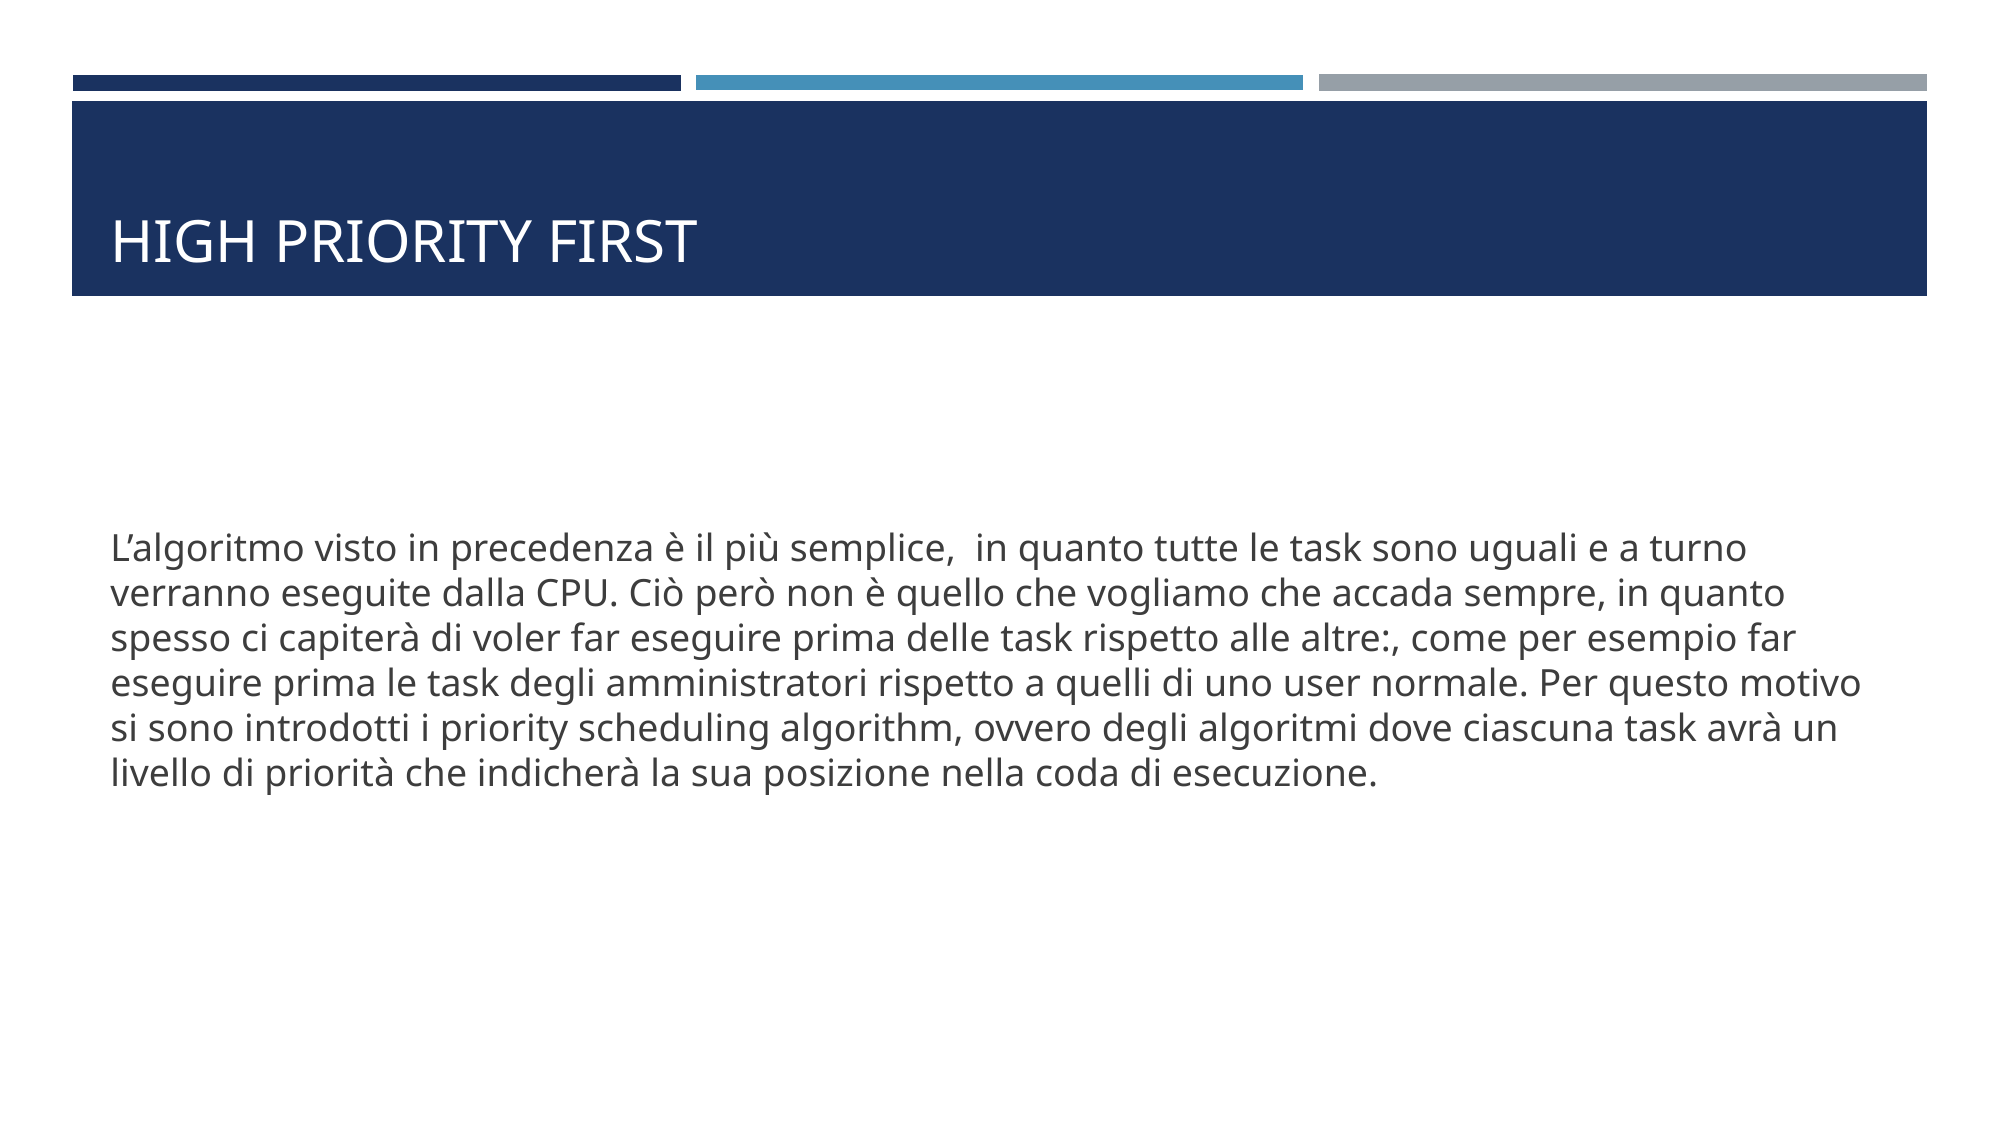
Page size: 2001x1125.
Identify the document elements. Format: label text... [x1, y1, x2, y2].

list L’algoritmo visto in precedenza è il più semplice, in quanto tutte le task sono uguali e a turno verranno eseguite dalla CPU. Ciò però non è quello che vogliamo che accada sempre, in quanto spesso ci capiterà di voler far eseguire prima delle task rispetto alle altre:, come per esempio far eseguire prima le task degli amministratori rispetto a quelli di uno user normale. Per questo motivo si sono introdotti i priority scheduling algorithm, ovvero degli algoritmi dove ciascuna task avrà un livello di priorità che indicherà la sua posizione nella coda di esecuzione. [95, 357, 1905, 962]
title HIGH PRIORITY FIRST [95, 115, 1905, 282]
